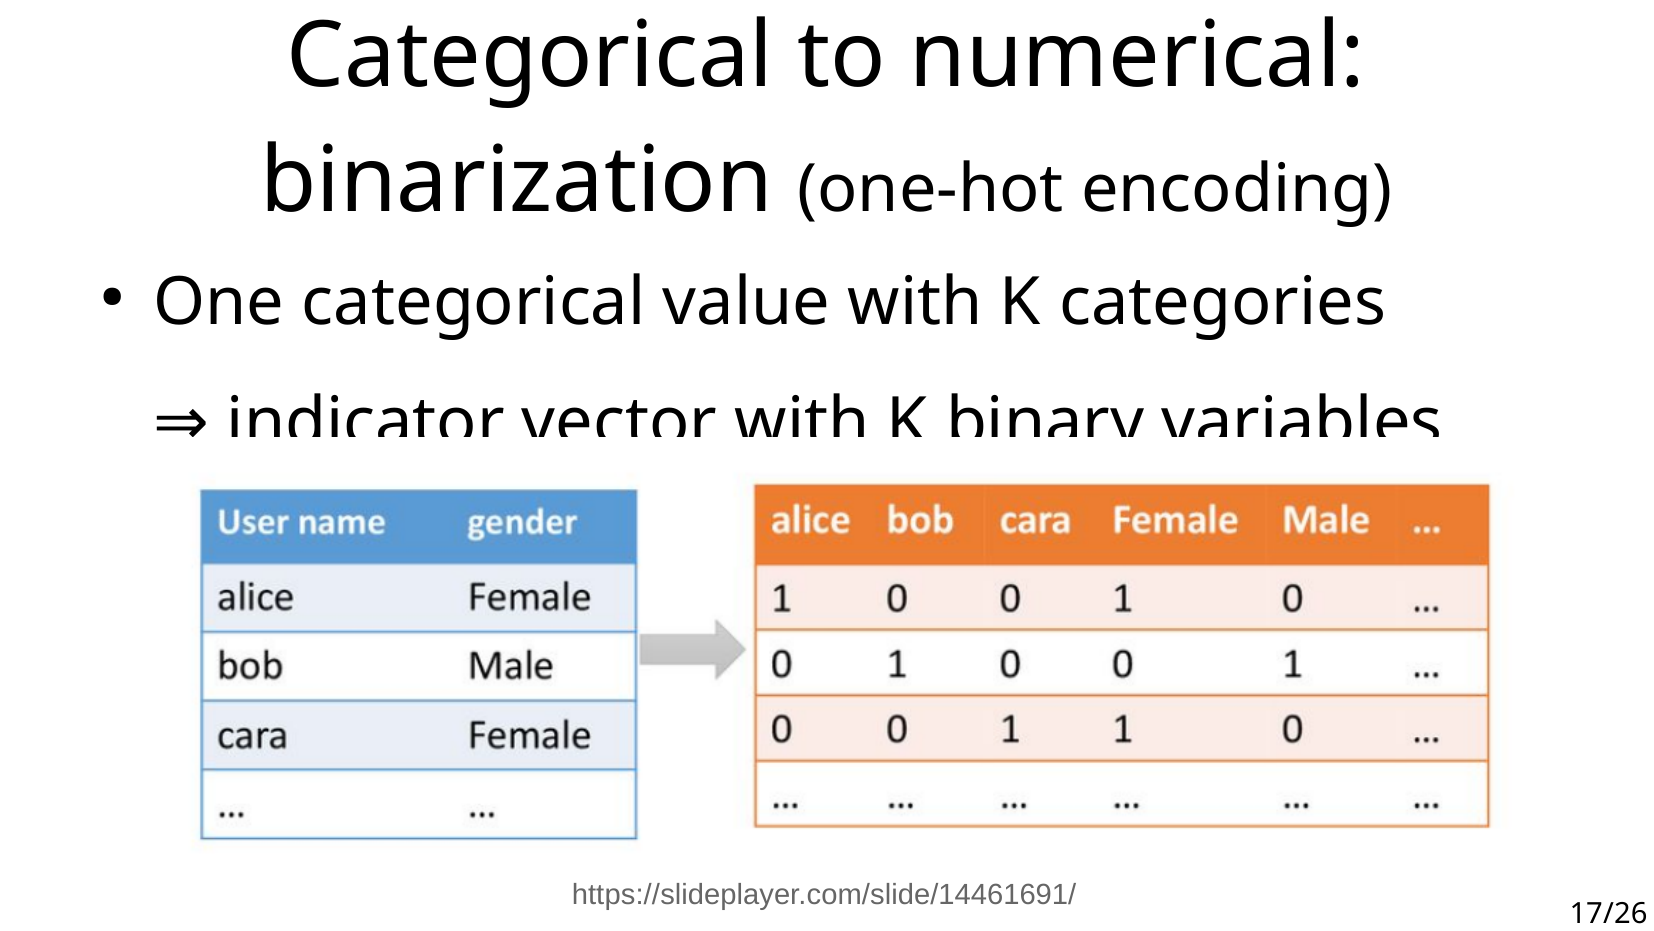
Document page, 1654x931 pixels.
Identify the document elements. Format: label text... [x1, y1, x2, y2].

picture [165, 437, 1516, 865]
title Categorical to numerical: binarization (one-hot encoding) [82, 1, 1571, 226]
text_box https://slideplayer.com/slide/14461691/ [221, 870, 1437, 921]
list One categorical value with K categories ⇒ indicator vector with K binary variables [82, 253, 1571, 793]
